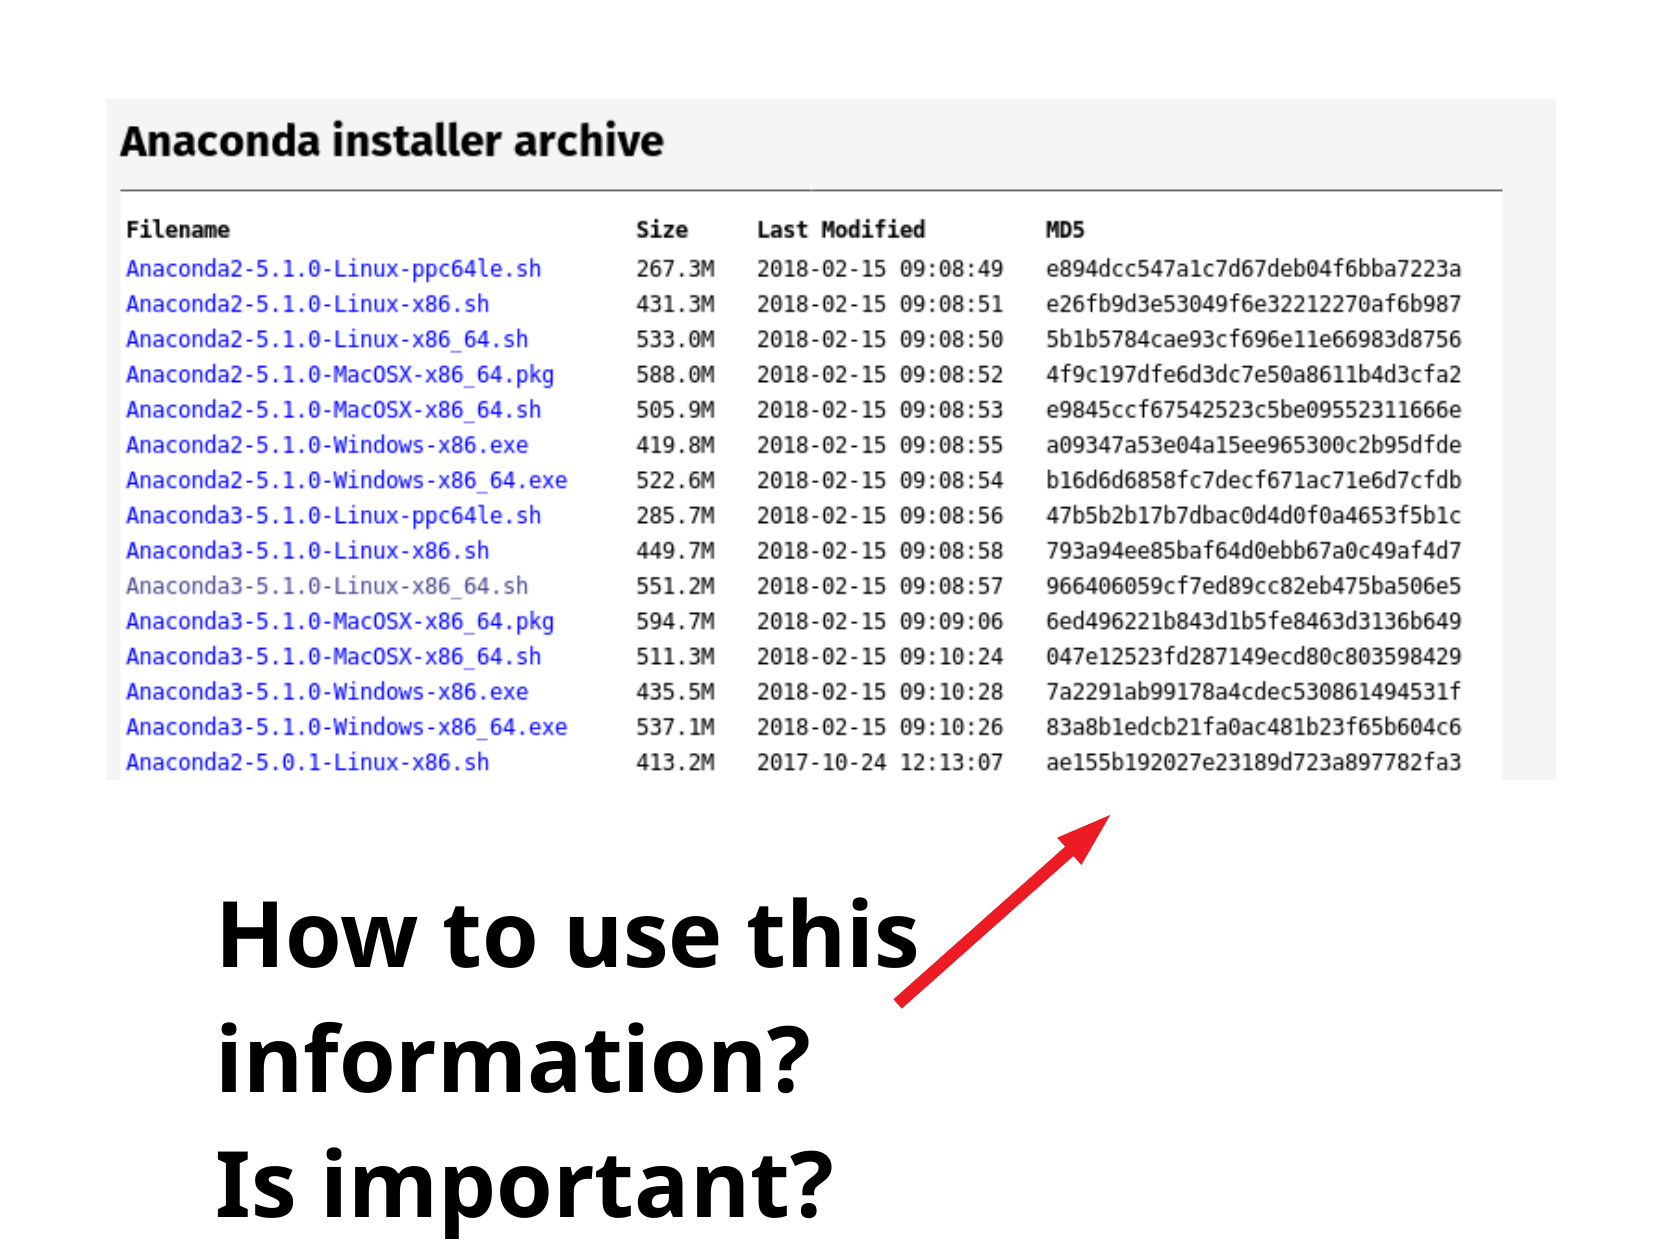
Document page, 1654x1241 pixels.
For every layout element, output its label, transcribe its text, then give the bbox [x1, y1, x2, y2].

picture [106, 99, 1557, 780]
text_box How to use this information? Is important? [200, 862, 1213, 1208]
